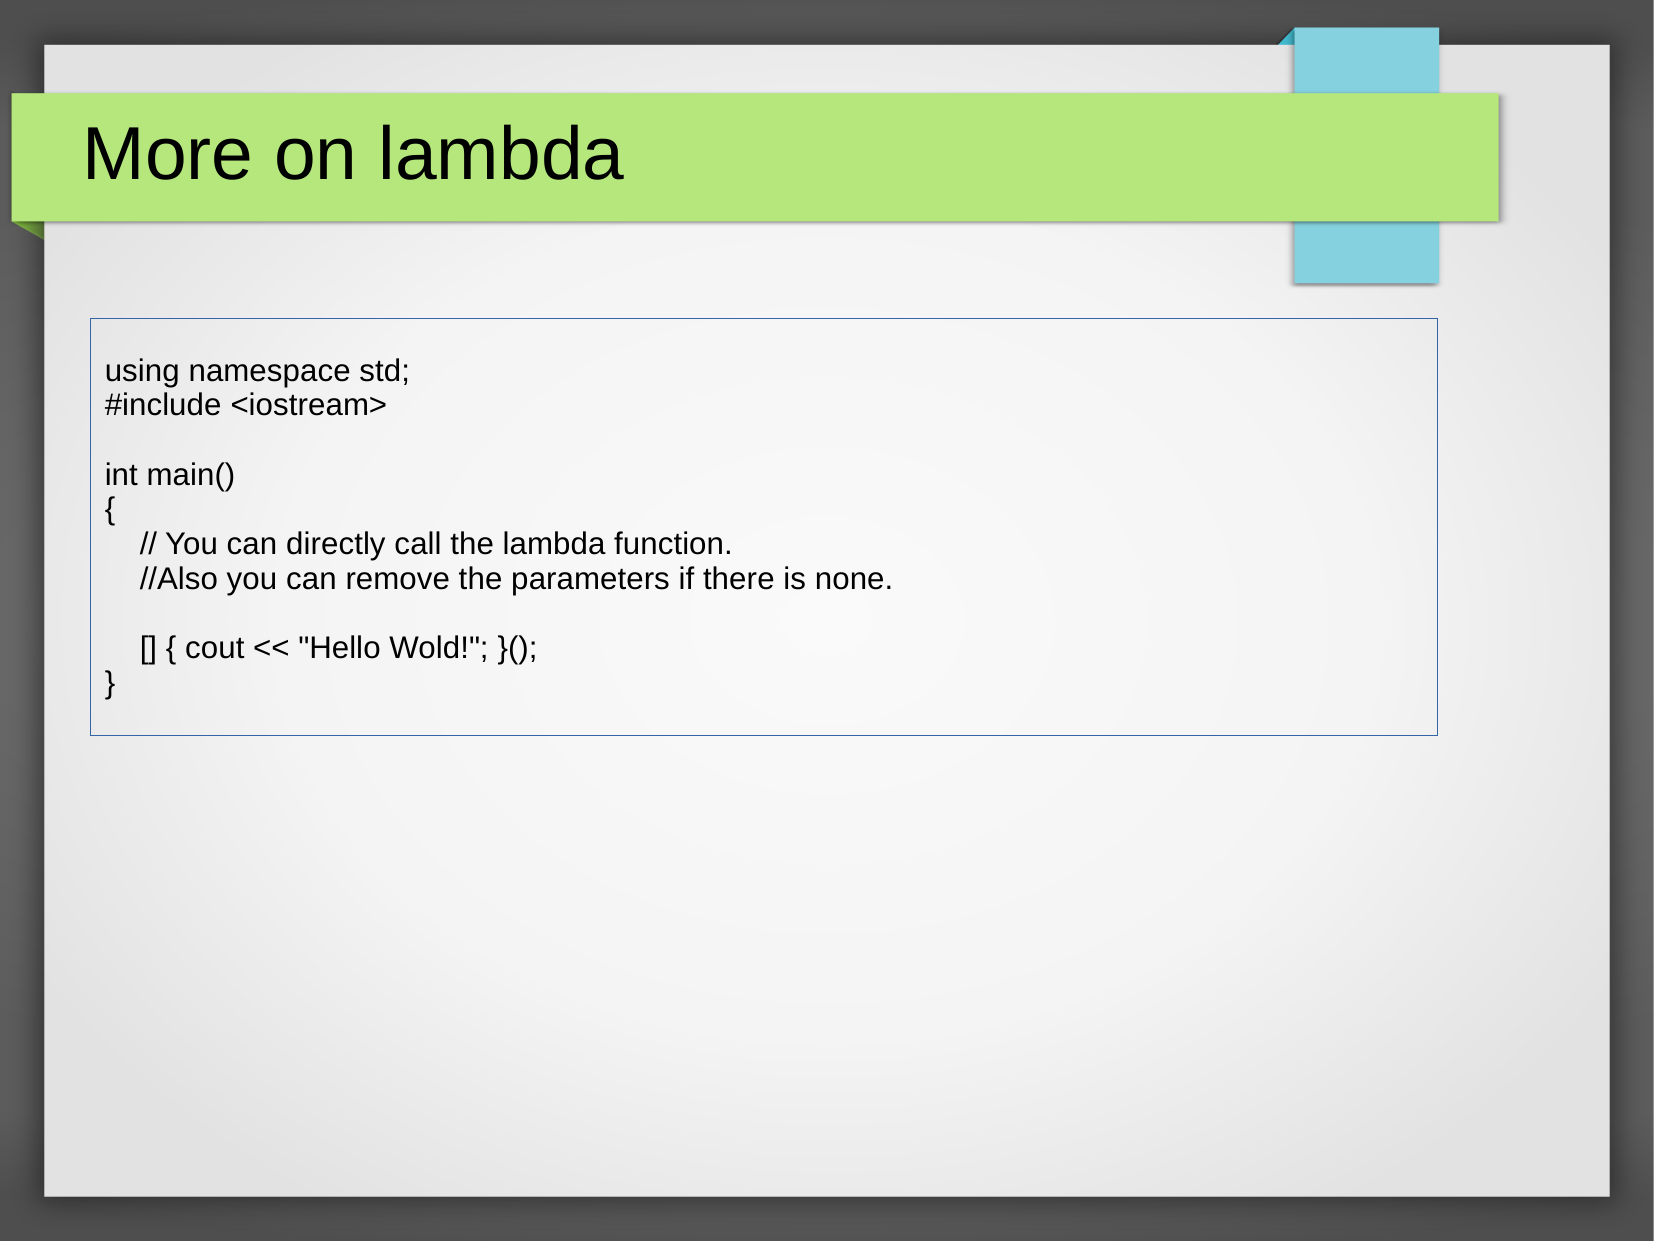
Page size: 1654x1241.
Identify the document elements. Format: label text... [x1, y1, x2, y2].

picture [0, 0, 1654, 1241]
text_box using namespace std; #include <iostream> int main() { // You can directly call the lambda function. //Also you can remove the parameters if there is none. [] { cout << "Hello Wold!"; }(); } [90, 318, 1438, 736]
title More on lambda [82, 94, 1264, 213]
